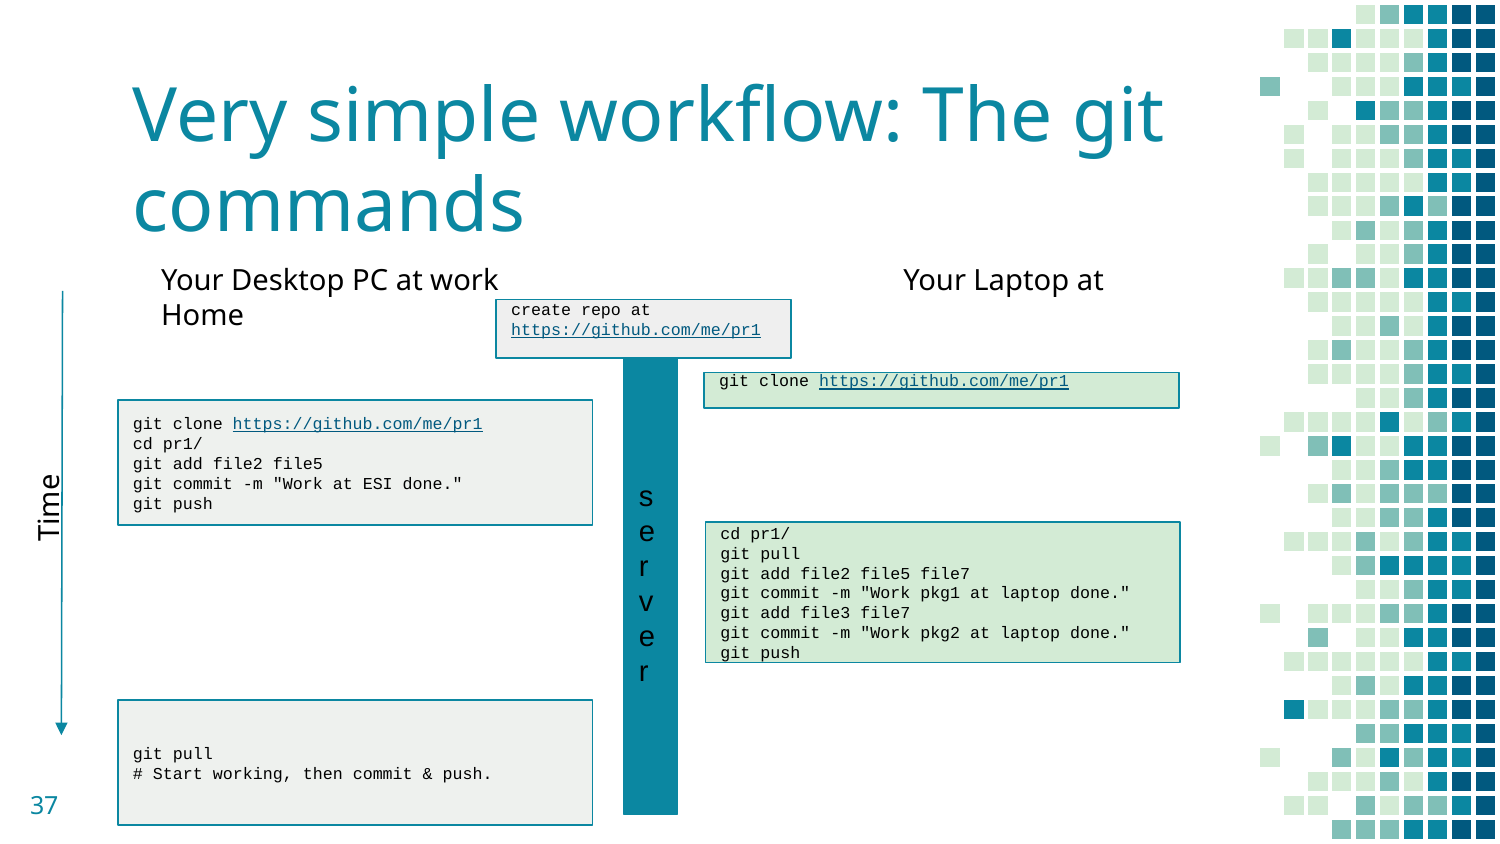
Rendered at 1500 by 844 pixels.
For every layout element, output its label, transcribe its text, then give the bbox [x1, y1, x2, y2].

title Very simple workflow: The git commands [117, 121, 1227, 262]
picture [621, 323, 627, 335]
text_box git pull # Start working, then commit & push. [117, 700, 593, 826]
text_box cd pr1/ git pull git add file2 file5 file7 git commit -m "Work pkg1 at laptop done." git add file3 file7 git commit -m "Work pkg2 at laptop done." git push [705, 522, 1181, 663]
text_box server [624, 358, 677, 815]
text_box git clone https://github.com/me/pr1 [704, 372, 1179, 408]
text_box create repo at https://github.com/me/pr1 [496, 299, 792, 358]
text_box git clone https://github.com/me/pr1 cd pr1/ git add file2 file5 git commit -m "Work at ESI done." git push [117, 400, 593, 526]
text_box Your Desktop PC at work Your Laptop at Home [146, 246, 1179, 347]
text_box Time [14, 445, 80, 557]
slide_number <number> [15, 774, 105, 839]
